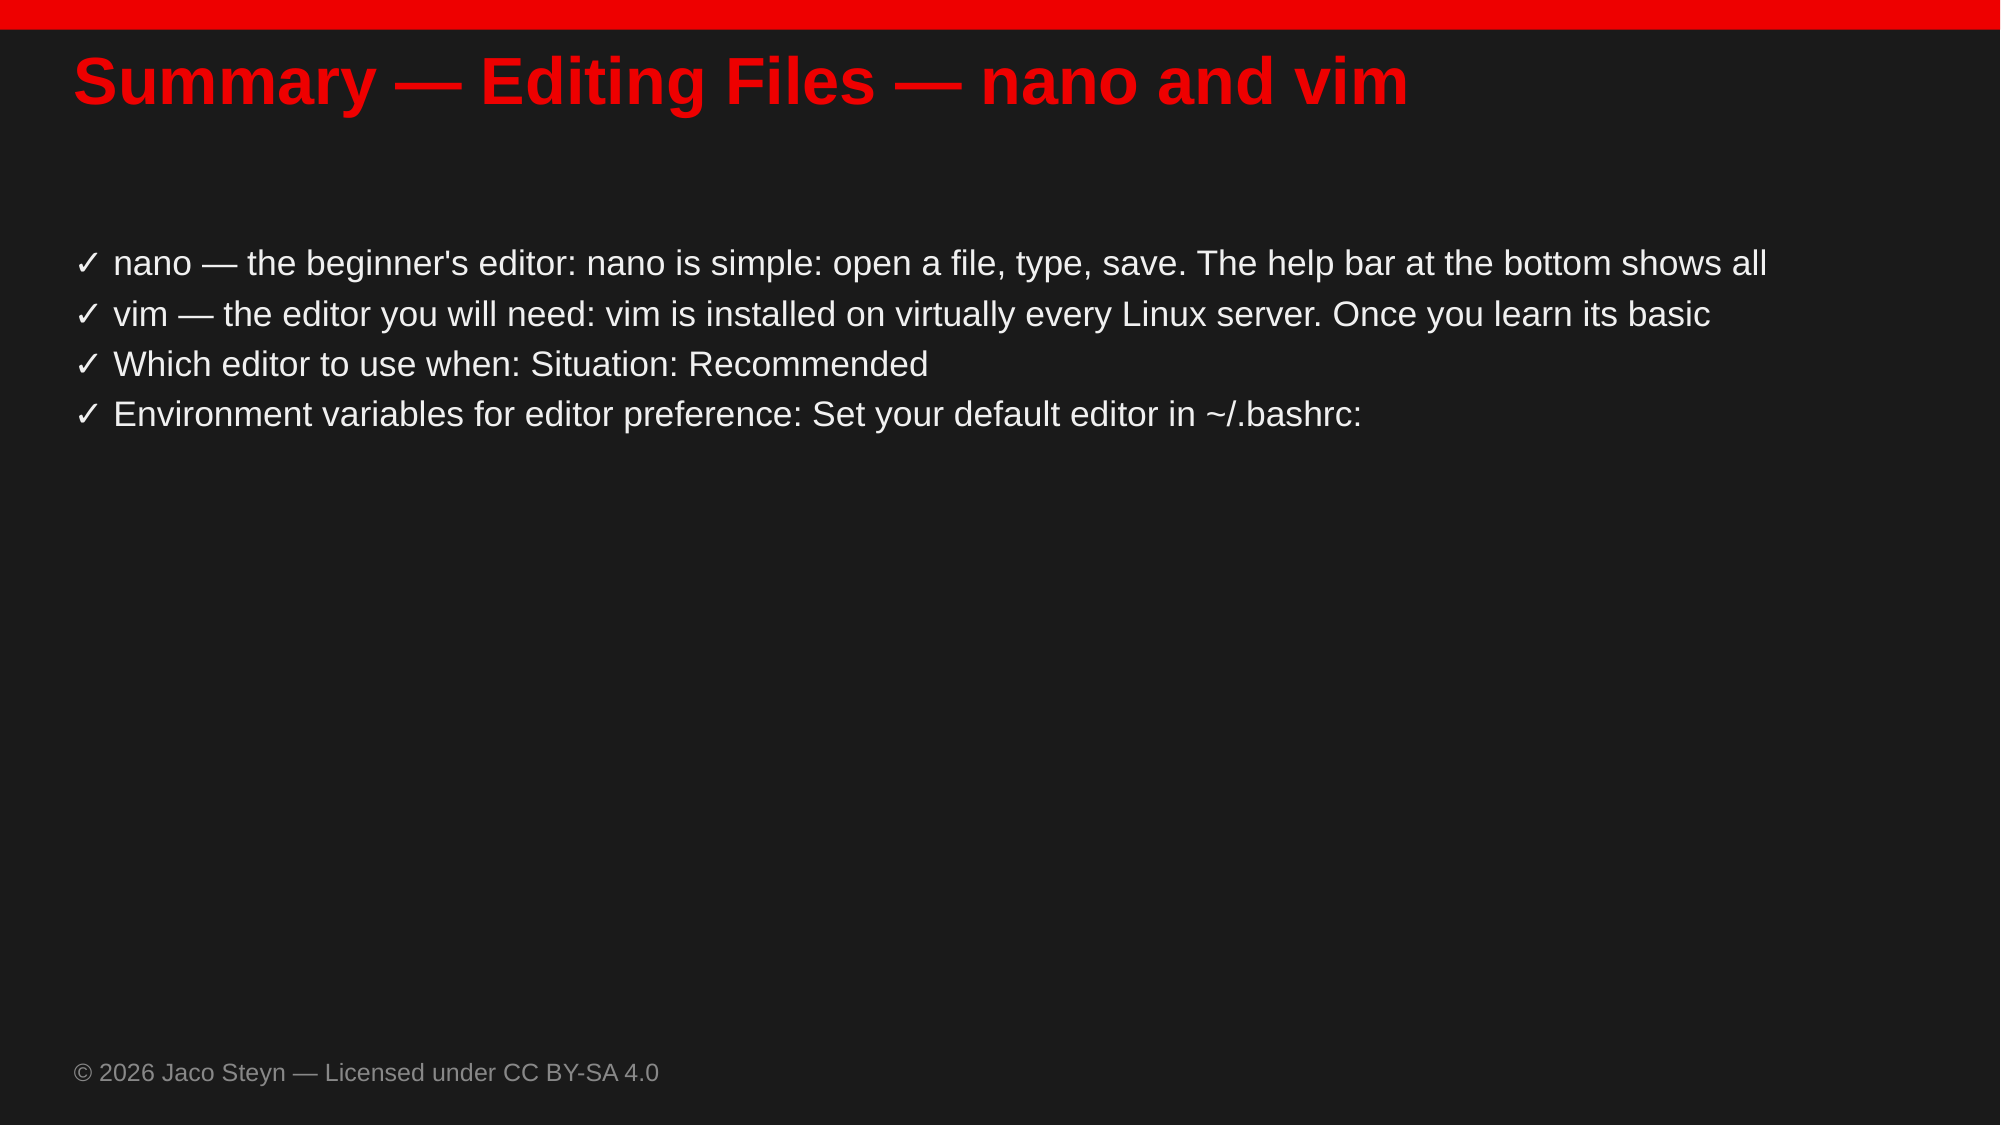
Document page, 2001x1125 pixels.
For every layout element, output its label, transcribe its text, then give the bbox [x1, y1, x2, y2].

text_box [0, 0, 2001, 30]
text_box Summary — Editing Files — nano and vim [59, 36, 1942, 208]
text_box © 2026 Jaco Steyn — Licensed under CC BY-SA 4.0 [59, 1051, 1942, 1093]
text_box ✓ nano — the beginner's editor: nano is simple: open a file, type, save. The help bar at the bottom shows all ✓ vim — the editor you will need: vim is installed on virtually every Linux server. Once you learn its basic ✓ Which editor to use when: Situation: Recommended ✓ Environment variables for editor preference: Set your default editor in ~/.bashrc: [59, 236, 1942, 1037]
